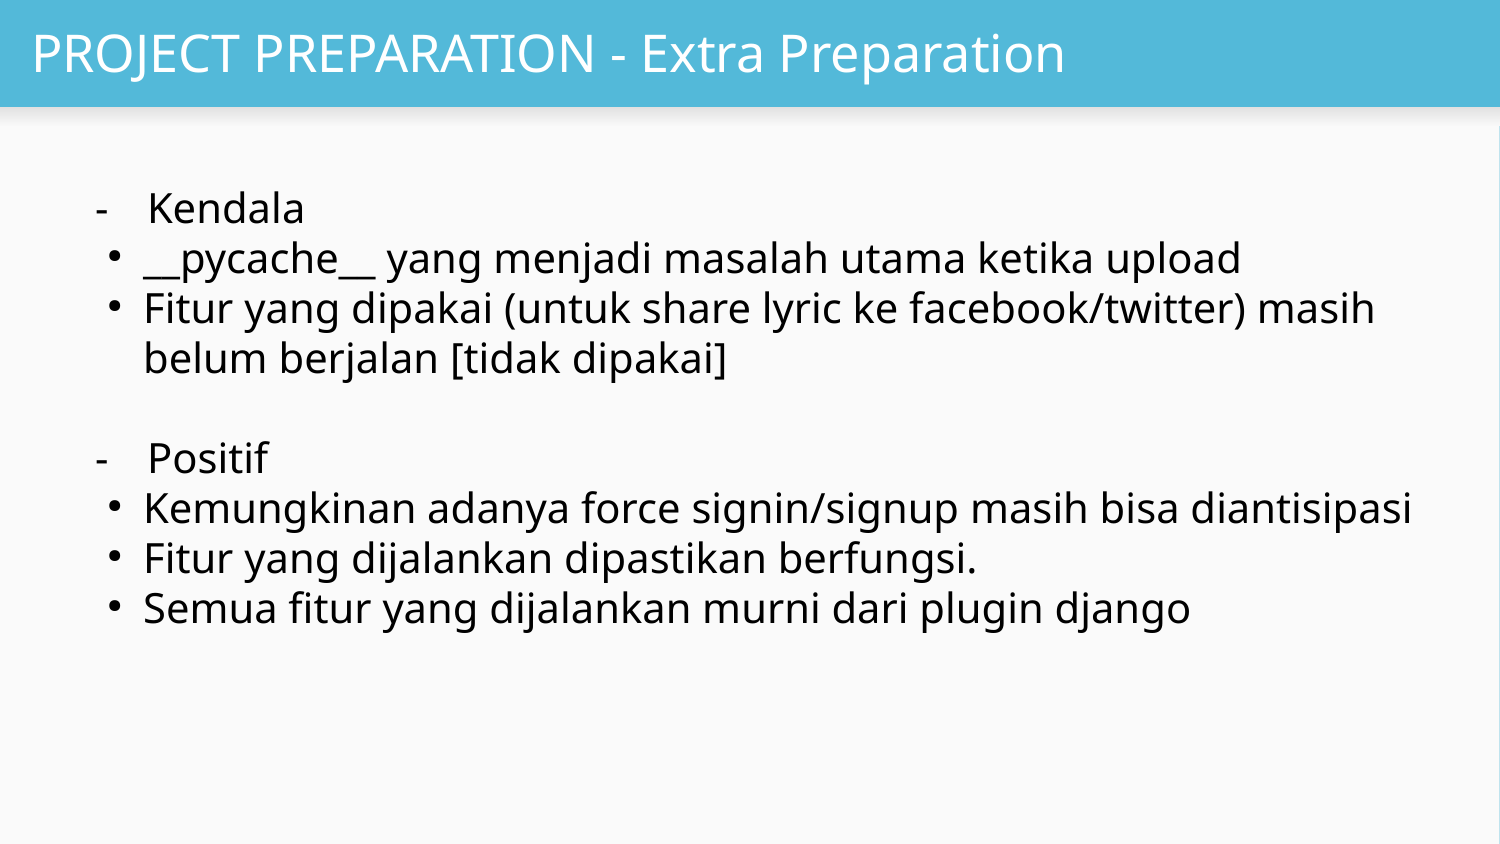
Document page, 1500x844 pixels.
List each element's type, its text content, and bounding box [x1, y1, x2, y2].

text_box Kendala __pycache__ yang menjadi masalah utama ketika upload Fitur yang dipakai (untuk share lyric ke facebook/twitter) masih belum berjalan [tidak dipakai] Positif Kemungkinan adanya force signin/signup masih bisa diantisipasi Fitur yang dijalankan dipastikan berfungsi. Semua fitur yang dijalankan murni dari plugin django [57, 166, 1441, 697]
title PROJECT PREPARATION - Extra Preparation [16, 2, 1464, 102]
